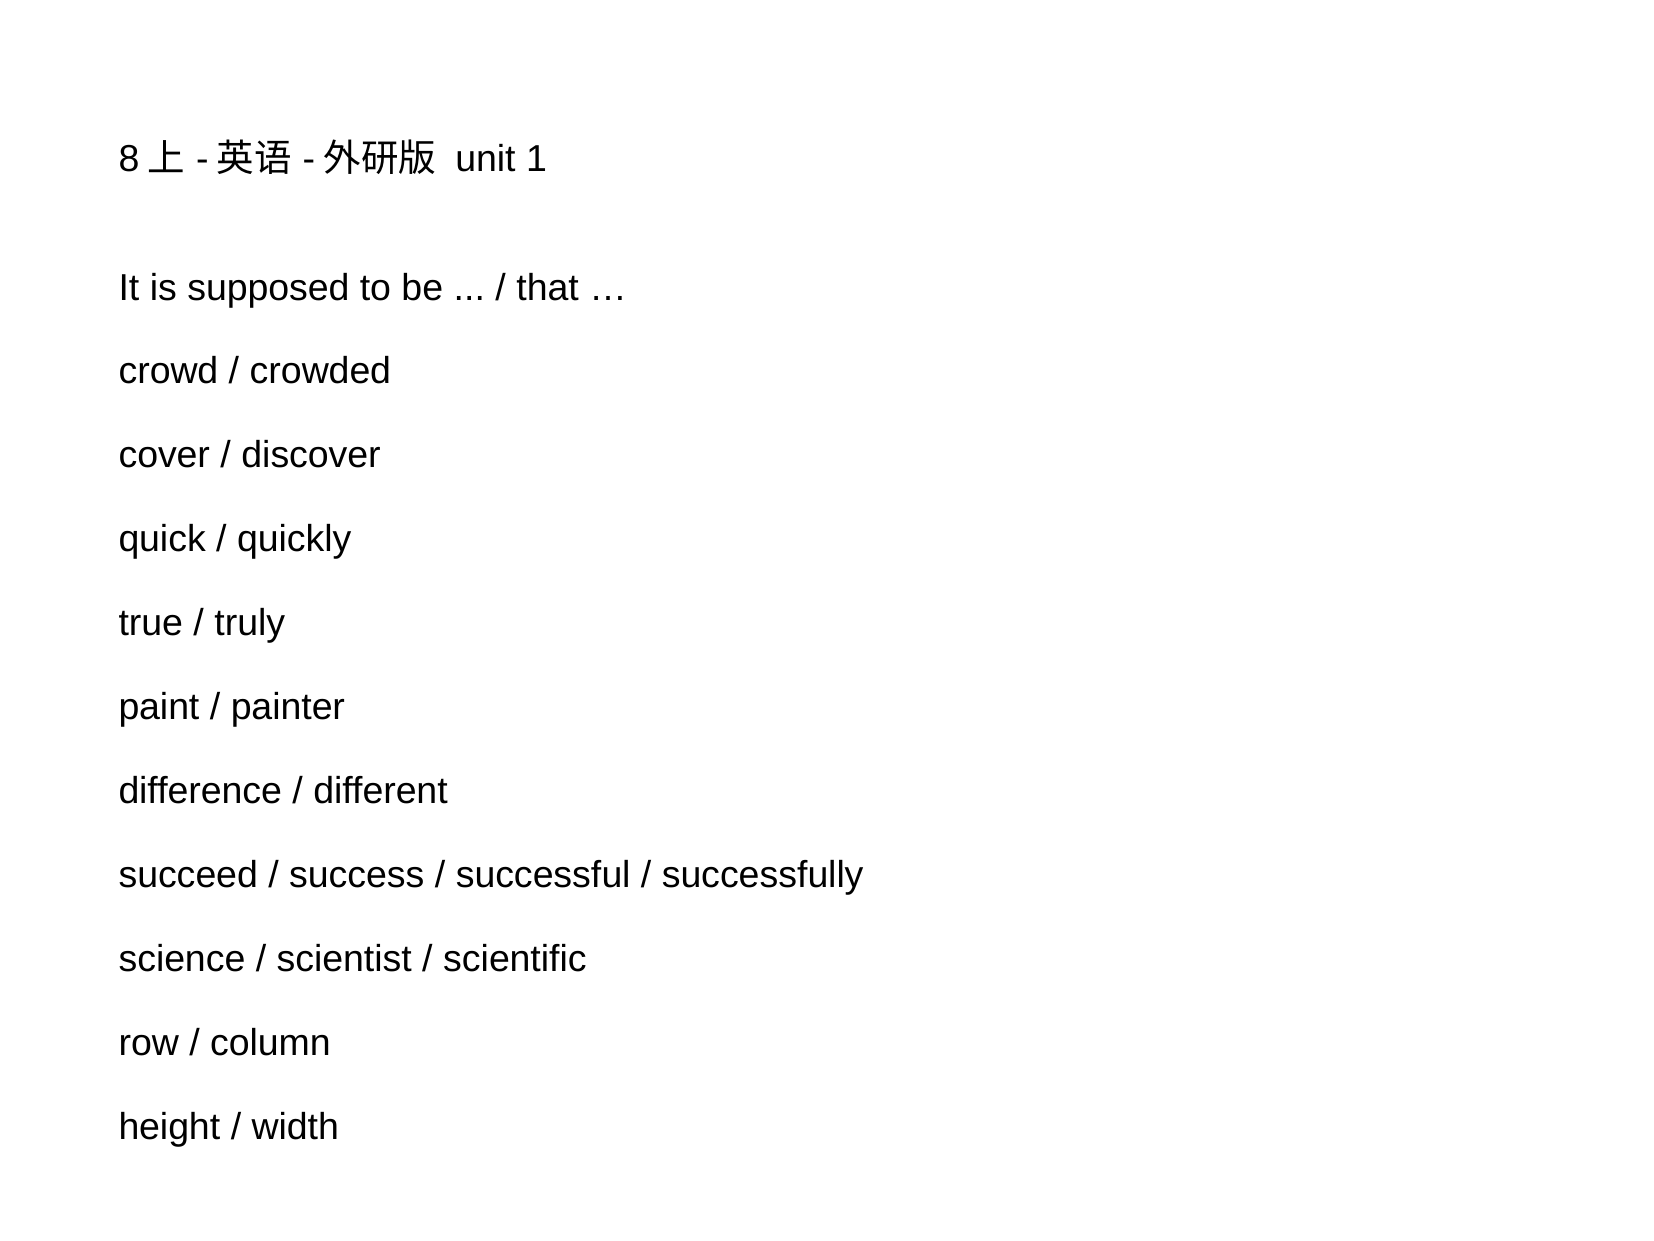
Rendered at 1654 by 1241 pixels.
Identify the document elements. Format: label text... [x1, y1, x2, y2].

text_box 8上-英语-外研版 unit 1 It is supposed to be ... / that … crowd / crowded cover / discover quick / quickly true / truly paint / painter difference / different succeed / success / successful / successfully science / scientist / scientific row / column height / width [103, 120, 1506, 1145]
